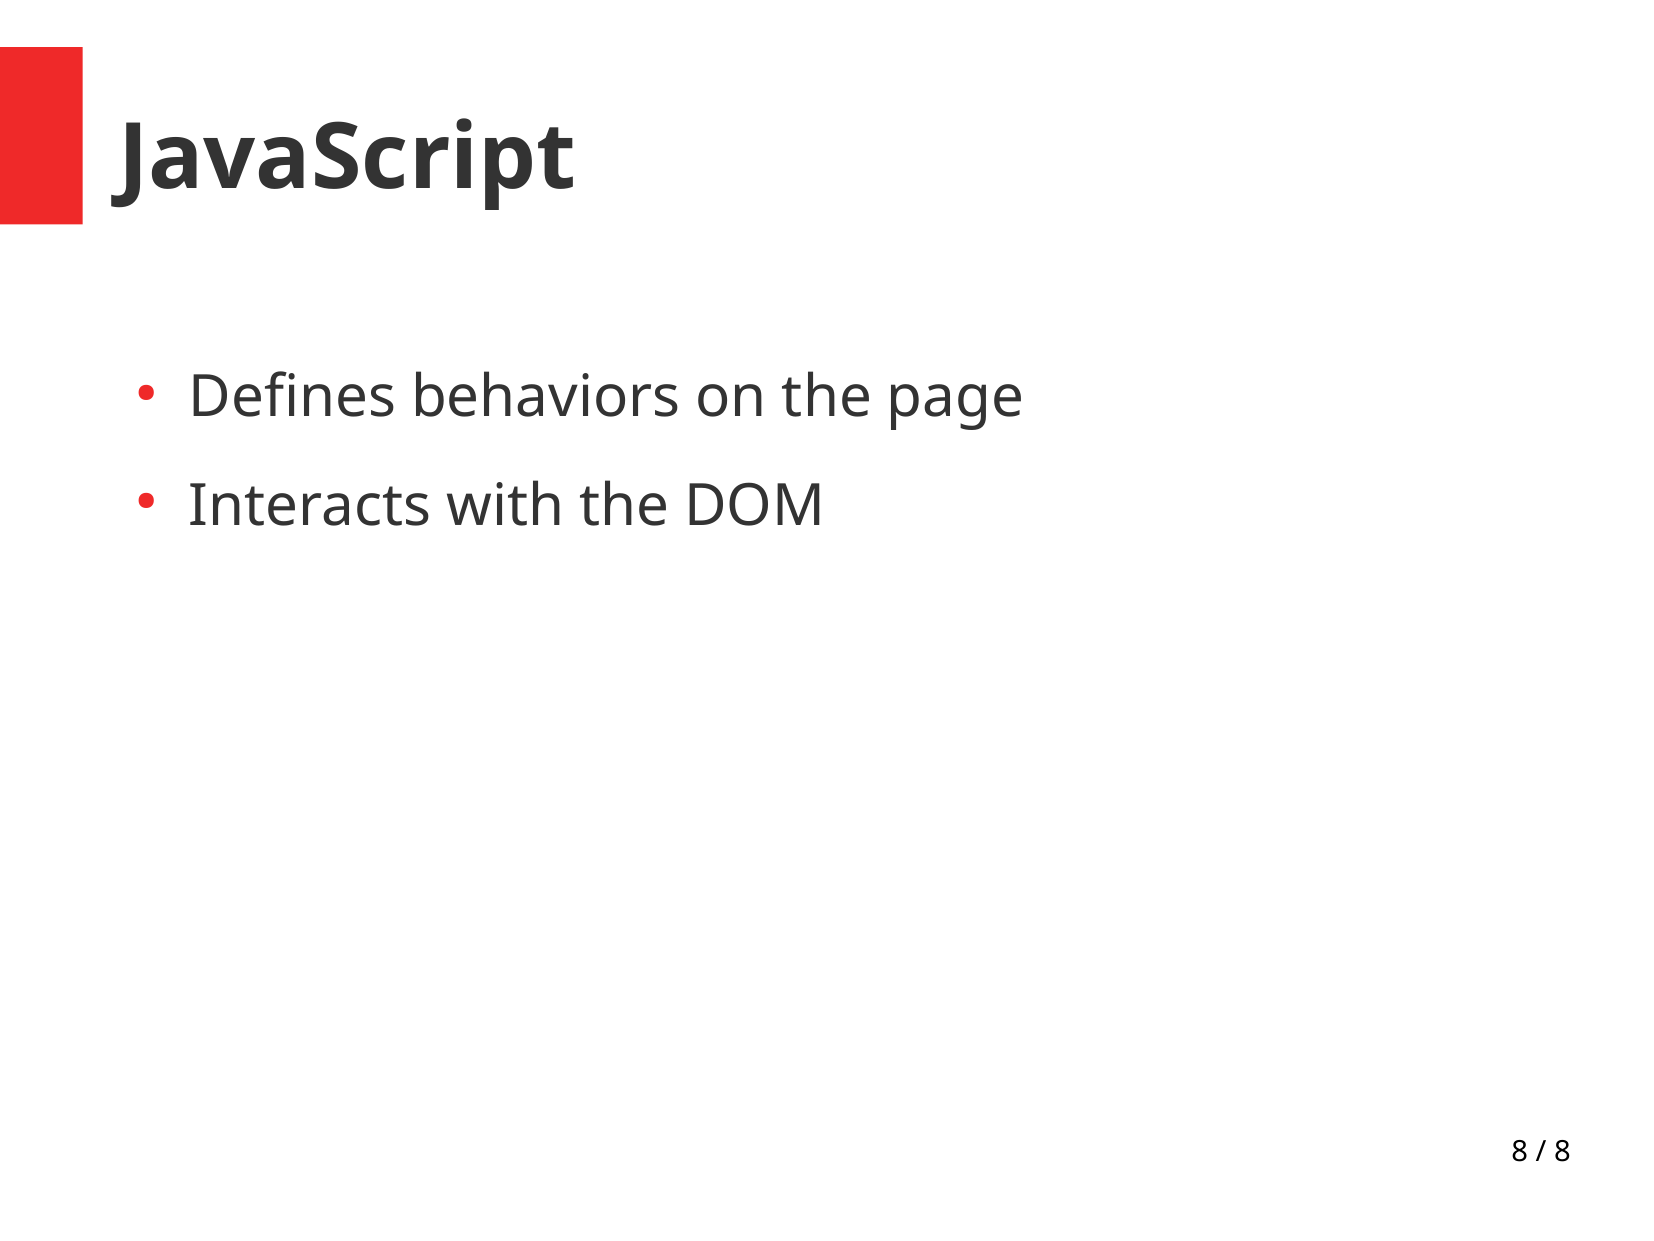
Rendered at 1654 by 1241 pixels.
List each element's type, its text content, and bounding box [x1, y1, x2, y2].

title JavaScript [118, 49, 1571, 257]
list Defines behaviors on the page Interacts with the DOM [118, 354, 1536, 1074]
